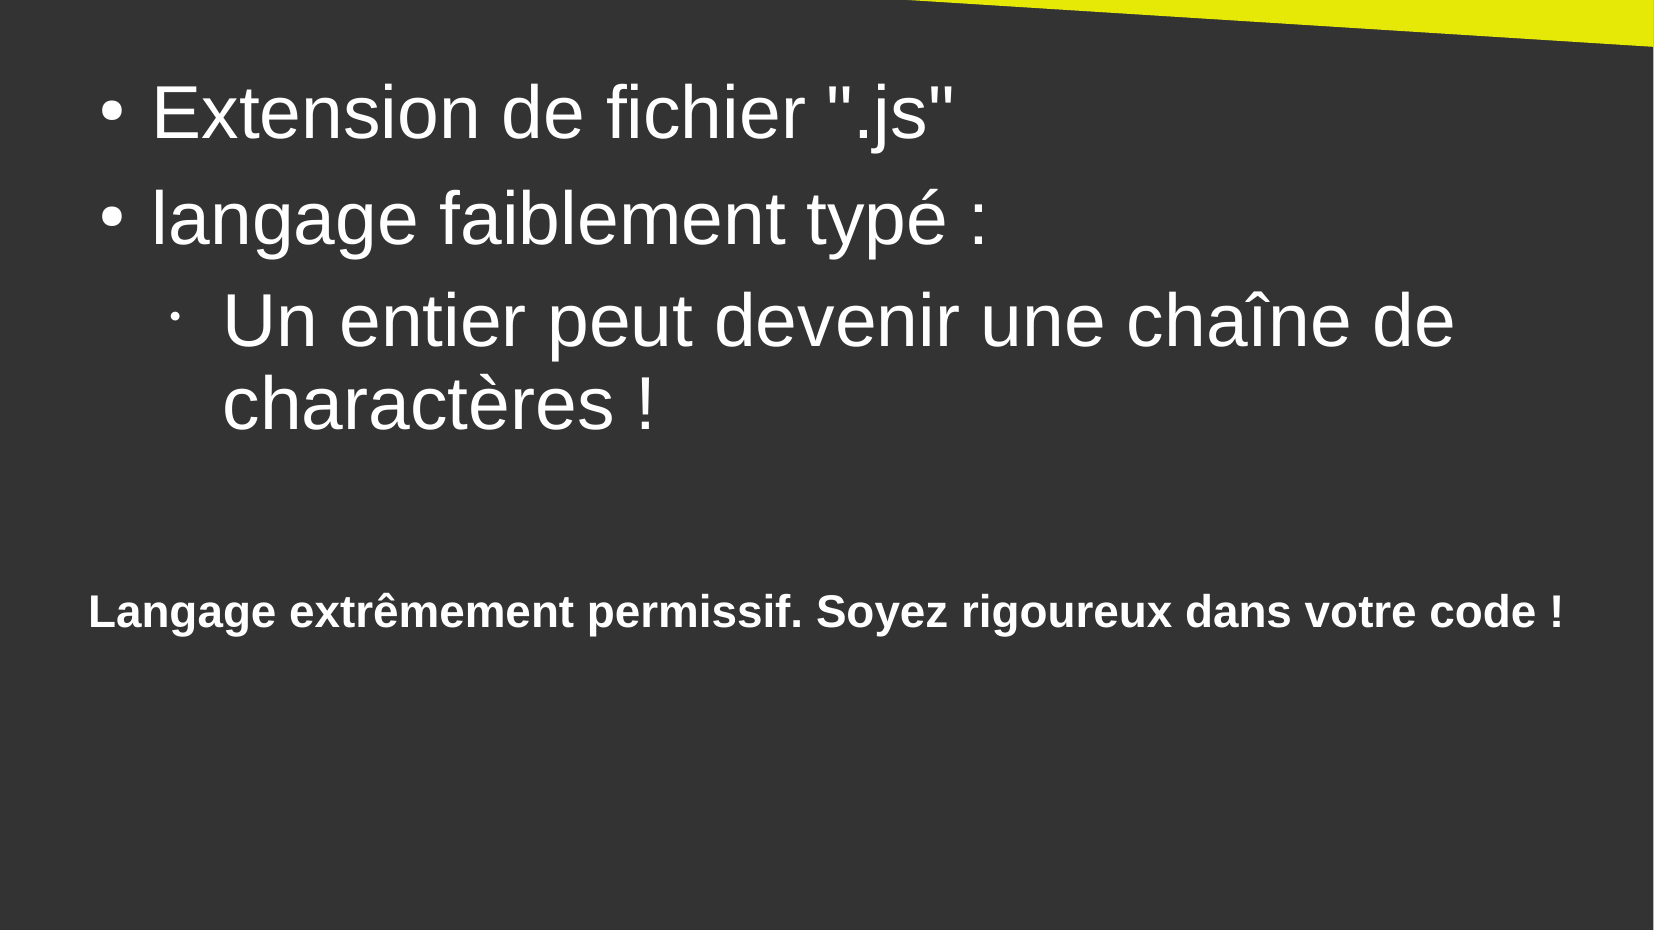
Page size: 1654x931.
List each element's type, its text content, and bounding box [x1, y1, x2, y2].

list Extension de fichier ".js" langage faiblement typé : Un entier peut devenir une chaîne de charactères ! [80, 70, 1620, 461]
text_box Langage extrêmement permissif. Soyez rigoureux dans votre code ! [29, 578, 1625, 649]
text_box [907, 0, 1654, 47]
